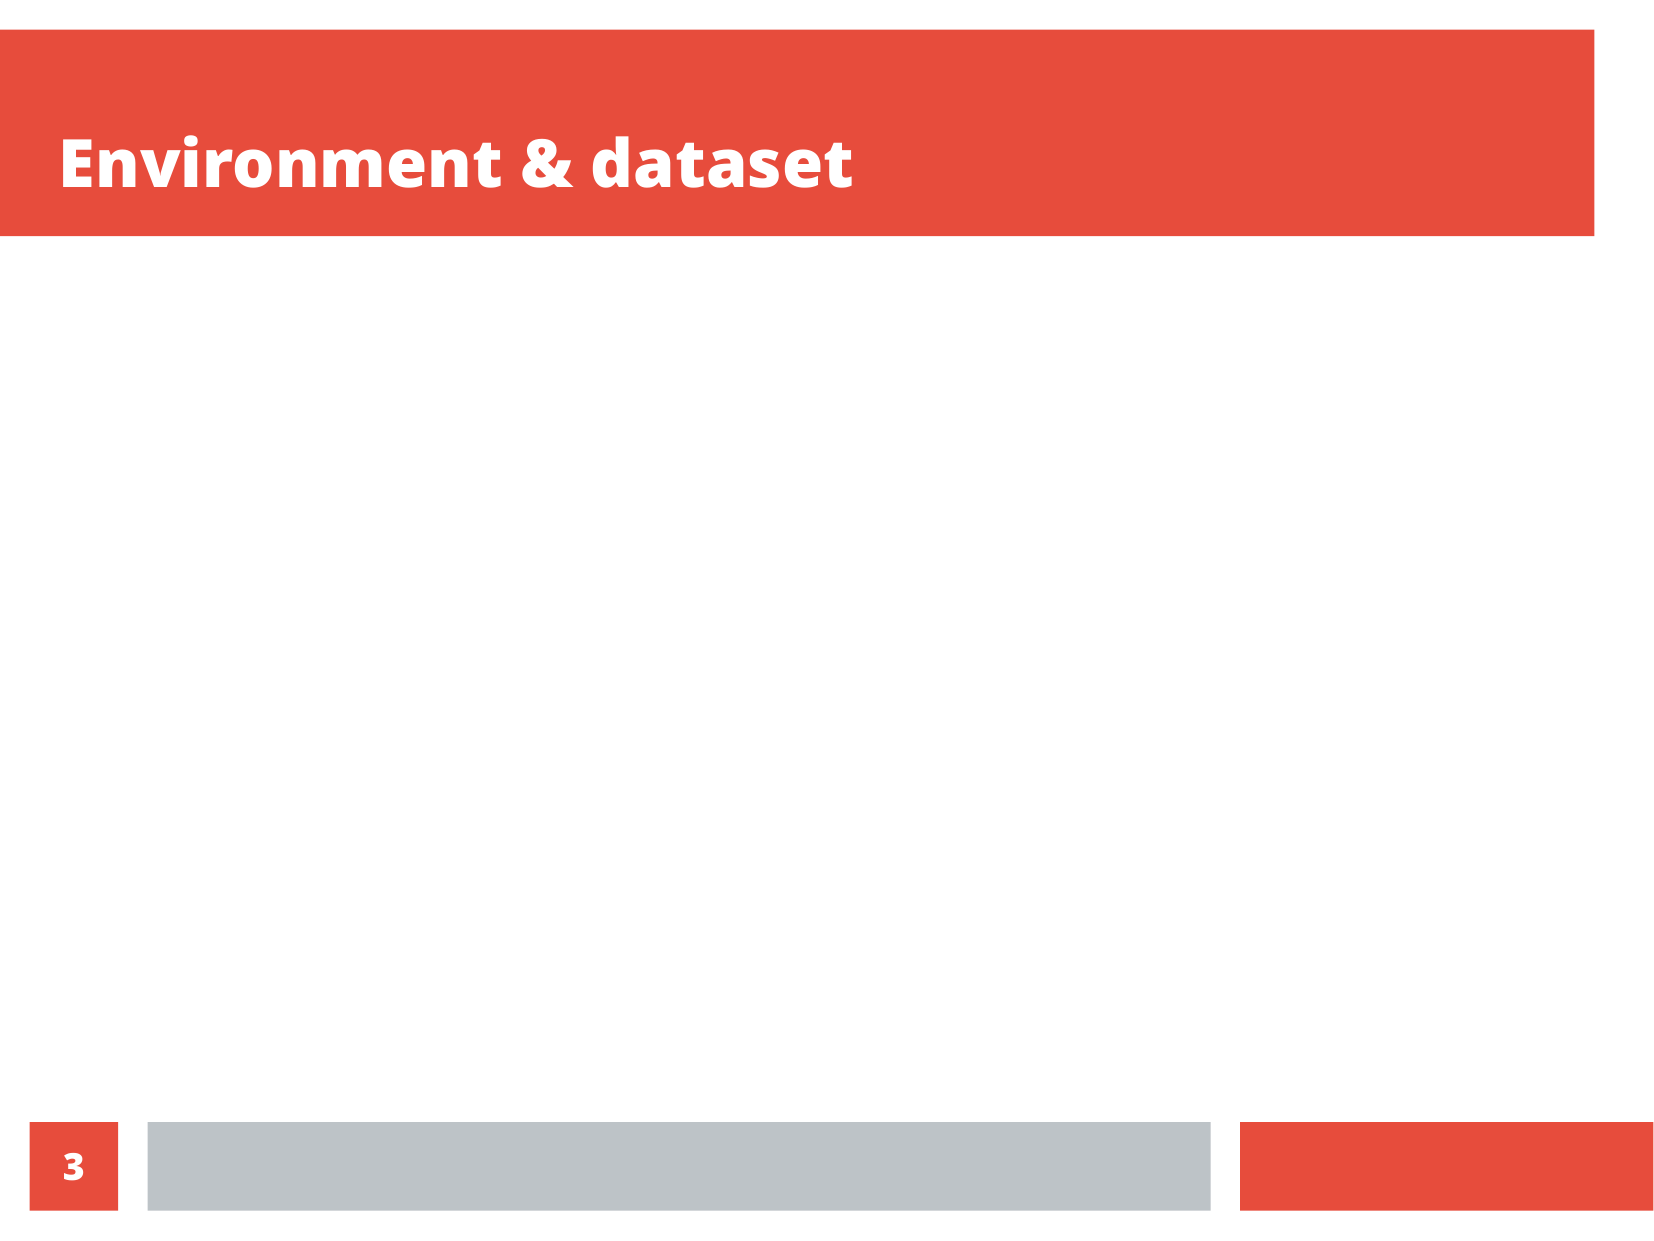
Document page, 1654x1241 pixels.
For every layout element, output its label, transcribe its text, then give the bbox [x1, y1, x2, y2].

title Environment & dataset [59, 59, 1595, 207]
